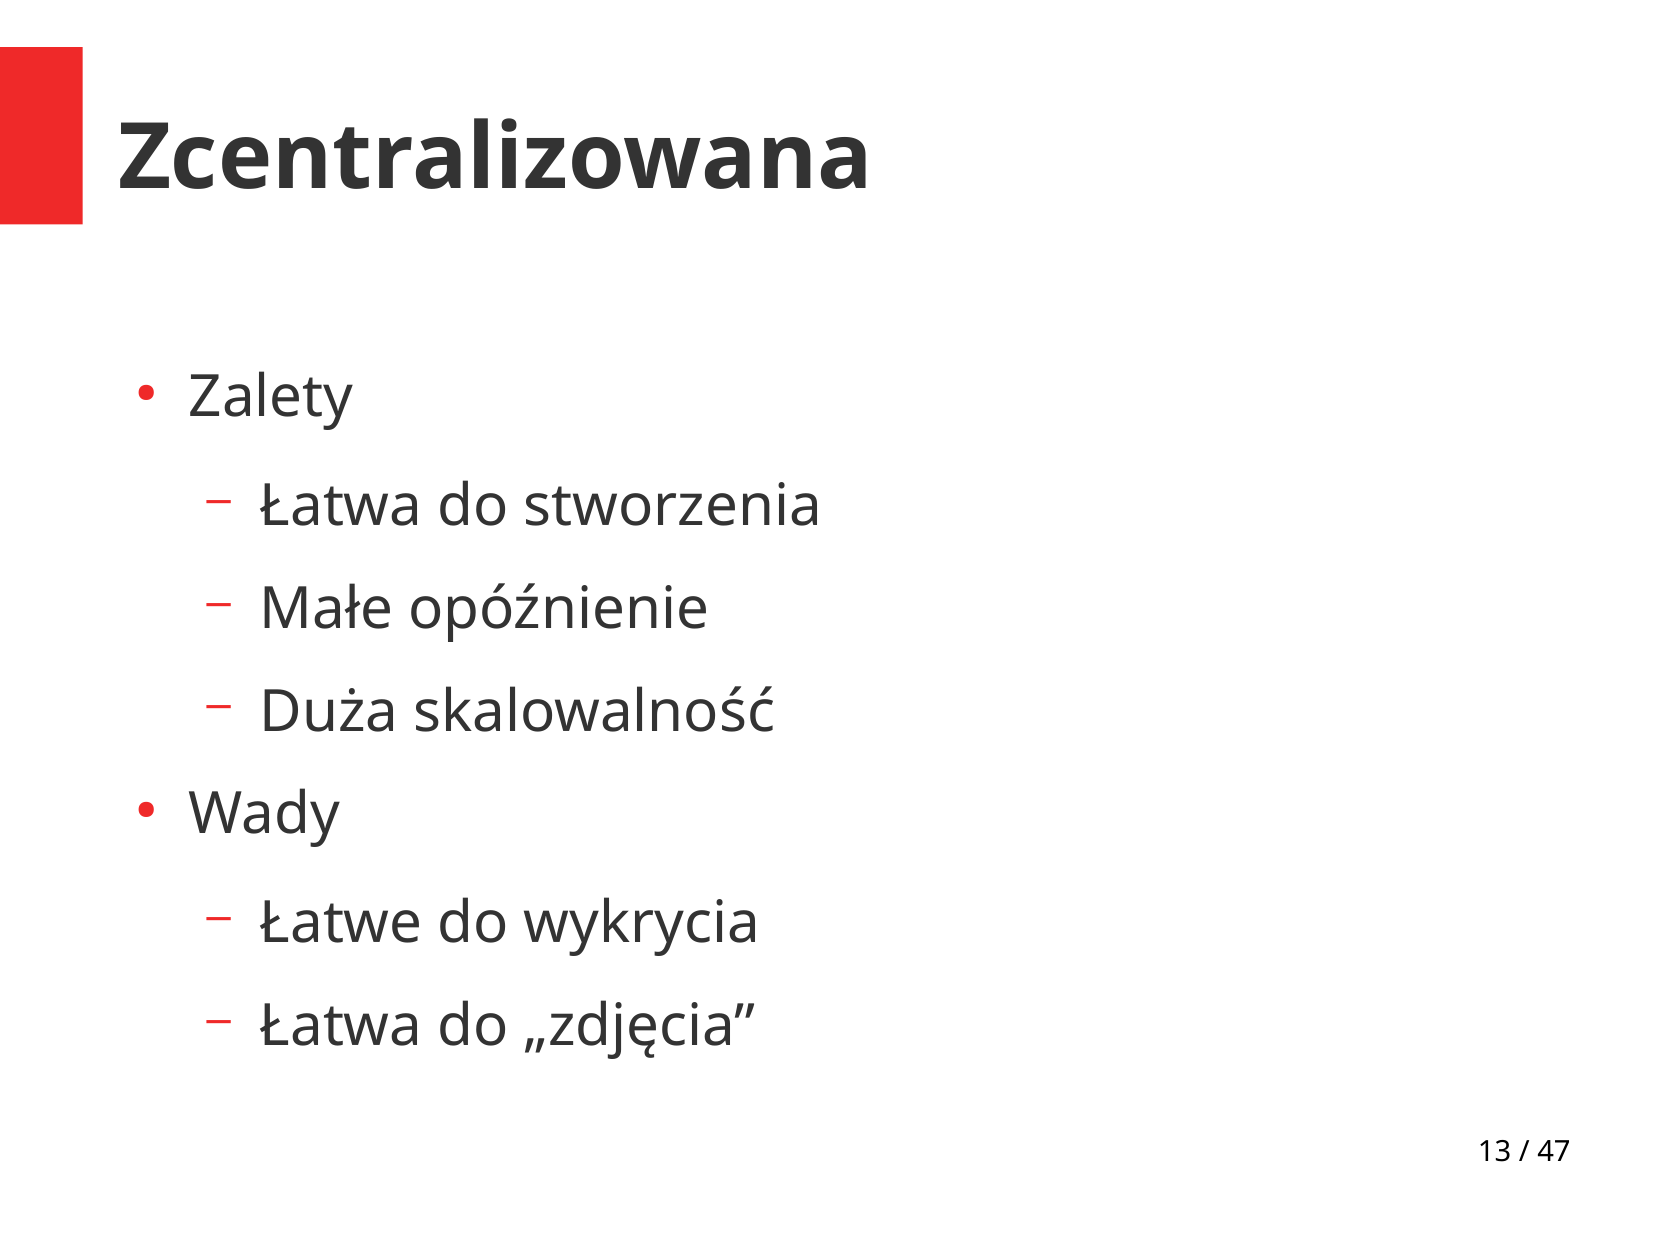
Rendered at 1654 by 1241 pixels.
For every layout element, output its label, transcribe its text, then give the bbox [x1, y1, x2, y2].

title Zcentralizowana [118, 49, 1571, 257]
list Zalety Łatwa do stworzenia Małe opóźnienie Duża skalowalność Wady Łatwe do wykrycia Łatwa do „zdjęcia” [118, 354, 1536, 1074]
